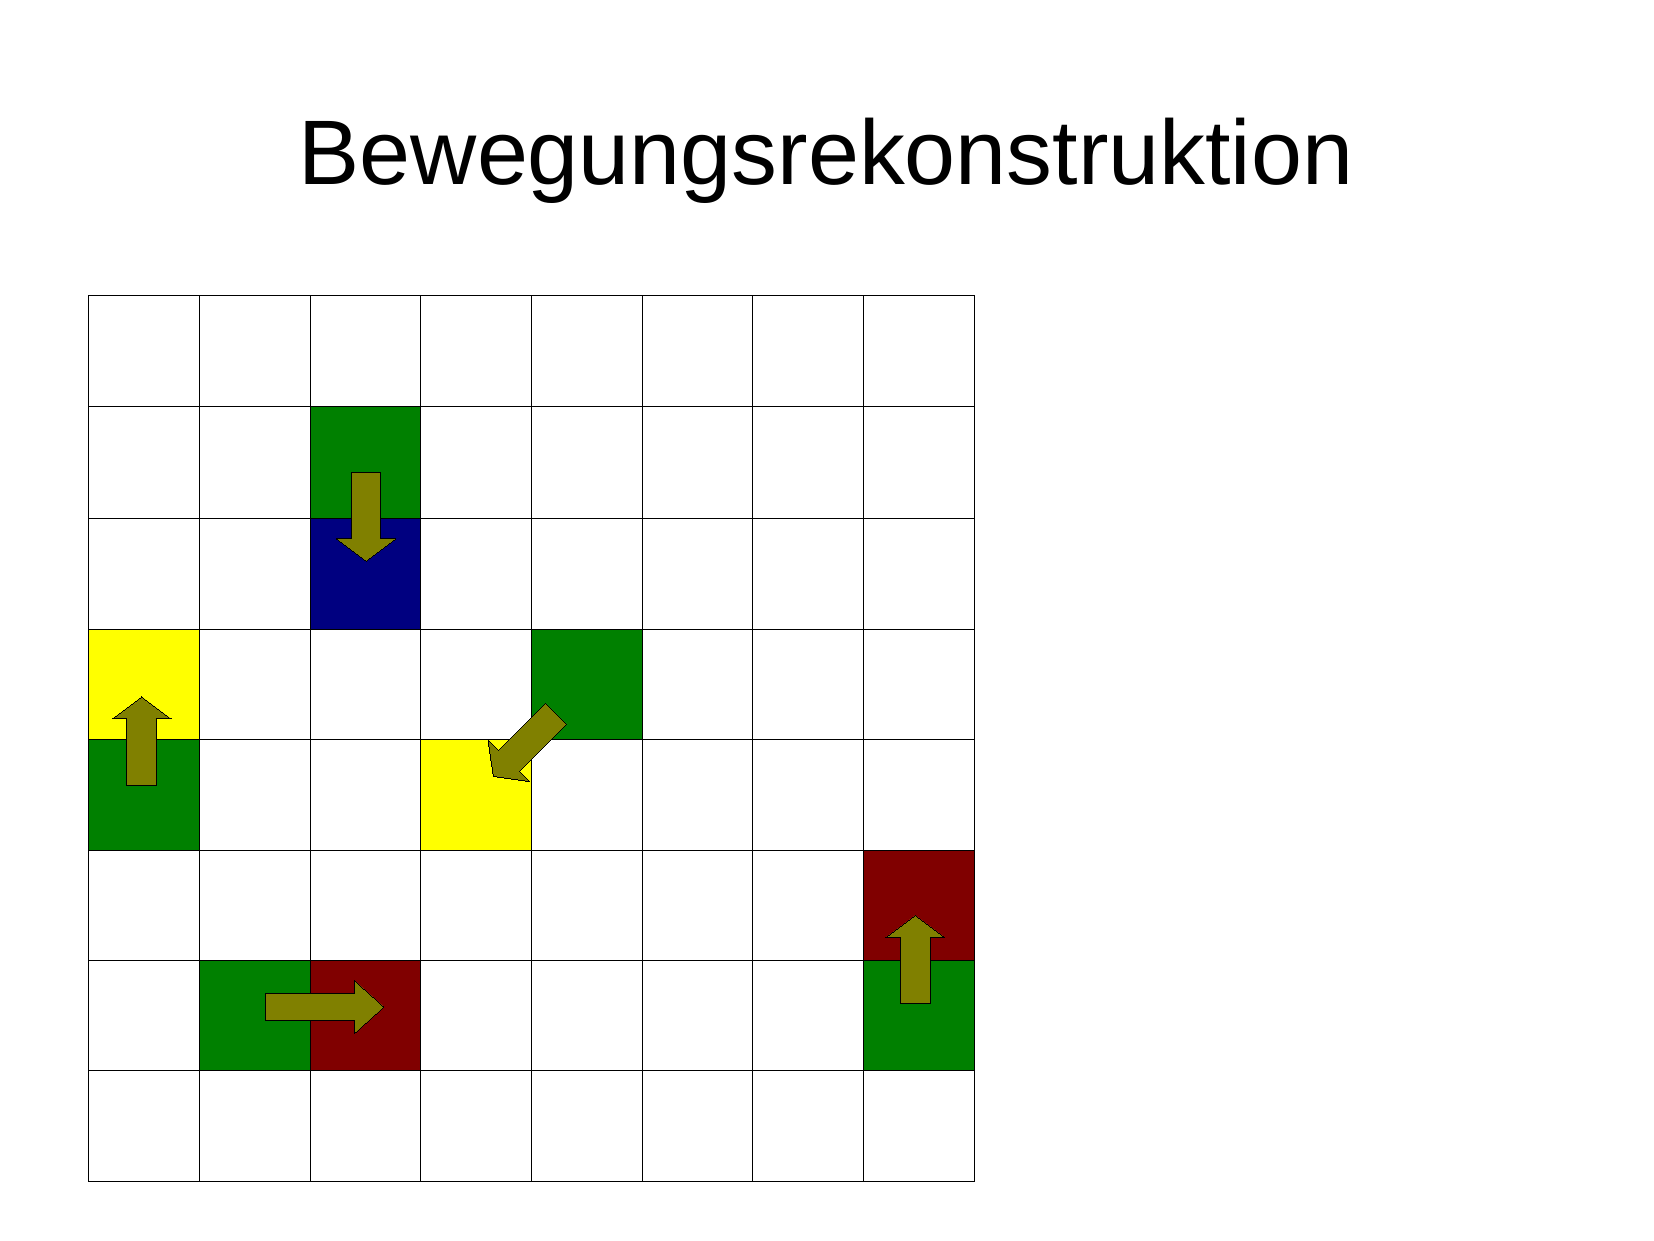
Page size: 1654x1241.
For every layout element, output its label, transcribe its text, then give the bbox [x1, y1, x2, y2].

table_cell [643, 851, 752, 960]
table_cell [490, 740, 507, 749]
table_cell [311, 407, 420, 518]
table_cell [311, 630, 420, 739]
table_cell [89, 961, 199, 1070]
table_cell [421, 1071, 531, 1181]
text_box [885, 915, 945, 1004]
table_cell [753, 961, 863, 1070]
table_cell [89, 1071, 199, 1181]
table_cell [89, 519, 199, 629]
table_header [89, 296, 199, 406]
table_cell [643, 407, 752, 518]
title Bewegungsrekonstruktion [82, 49, 1571, 257]
table_cell [311, 519, 420, 629]
table_header [311, 296, 420, 406]
table_header [643, 296, 752, 406]
table_cell [864, 630, 974, 739]
table_cell [532, 851, 642, 960]
table_cell [200, 851, 310, 960]
table_cell [89, 740, 199, 850]
table_header [200, 296, 310, 406]
text_box [336, 472, 396, 562]
table_cell [864, 407, 974, 518]
table_cell [532, 630, 642, 739]
table_cell [311, 740, 420, 850]
table_cell [643, 740, 752, 850]
table_cell [864, 851, 974, 960]
table_cell [753, 407, 863, 518]
table_cell [311, 851, 420, 960]
table_cell [753, 1071, 863, 1181]
table_cell [753, 519, 863, 629]
table_cell [311, 1071, 420, 1181]
table_cell [753, 851, 863, 960]
table_cell [532, 407, 642, 518]
table_cell [200, 1071, 310, 1181]
table_cell [643, 630, 752, 739]
table_cell [89, 407, 199, 518]
table_cell [864, 1071, 974, 1181]
table_cell [421, 851, 531, 960]
table_cell [532, 1071, 642, 1181]
text_box [488, 703, 567, 782]
table_cell [864, 519, 974, 629]
table_cell [532, 961, 642, 1070]
table_cell [200, 961, 310, 1070]
table_cell [643, 961, 752, 1070]
table_header [864, 296, 974, 406]
table_cell [532, 740, 642, 850]
table_cell [421, 740, 531, 850]
table_cell [753, 630, 863, 739]
table_cell [753, 740, 863, 850]
text_box [265, 980, 384, 1034]
table_cell [421, 407, 531, 518]
table_cell [532, 519, 642, 629]
table_cell [200, 407, 310, 518]
table_cell [421, 519, 531, 629]
table_cell [643, 1071, 752, 1181]
table_cell [200, 740, 310, 850]
table_cell [864, 961, 974, 1070]
table_cell [864, 740, 974, 850]
table_header [421, 296, 531, 406]
table_cell [89, 630, 199, 739]
table_header [532, 296, 642, 406]
table_cell [421, 961, 531, 1070]
text_box [112, 696, 172, 786]
table_cell [643, 519, 752, 629]
table_cell [421, 630, 531, 739]
table_header [753, 296, 863, 406]
table_cell [200, 519, 310, 629]
table_cell [200, 630, 310, 739]
table_cell [89, 851, 199, 960]
table_cell [311, 961, 420, 1070]
